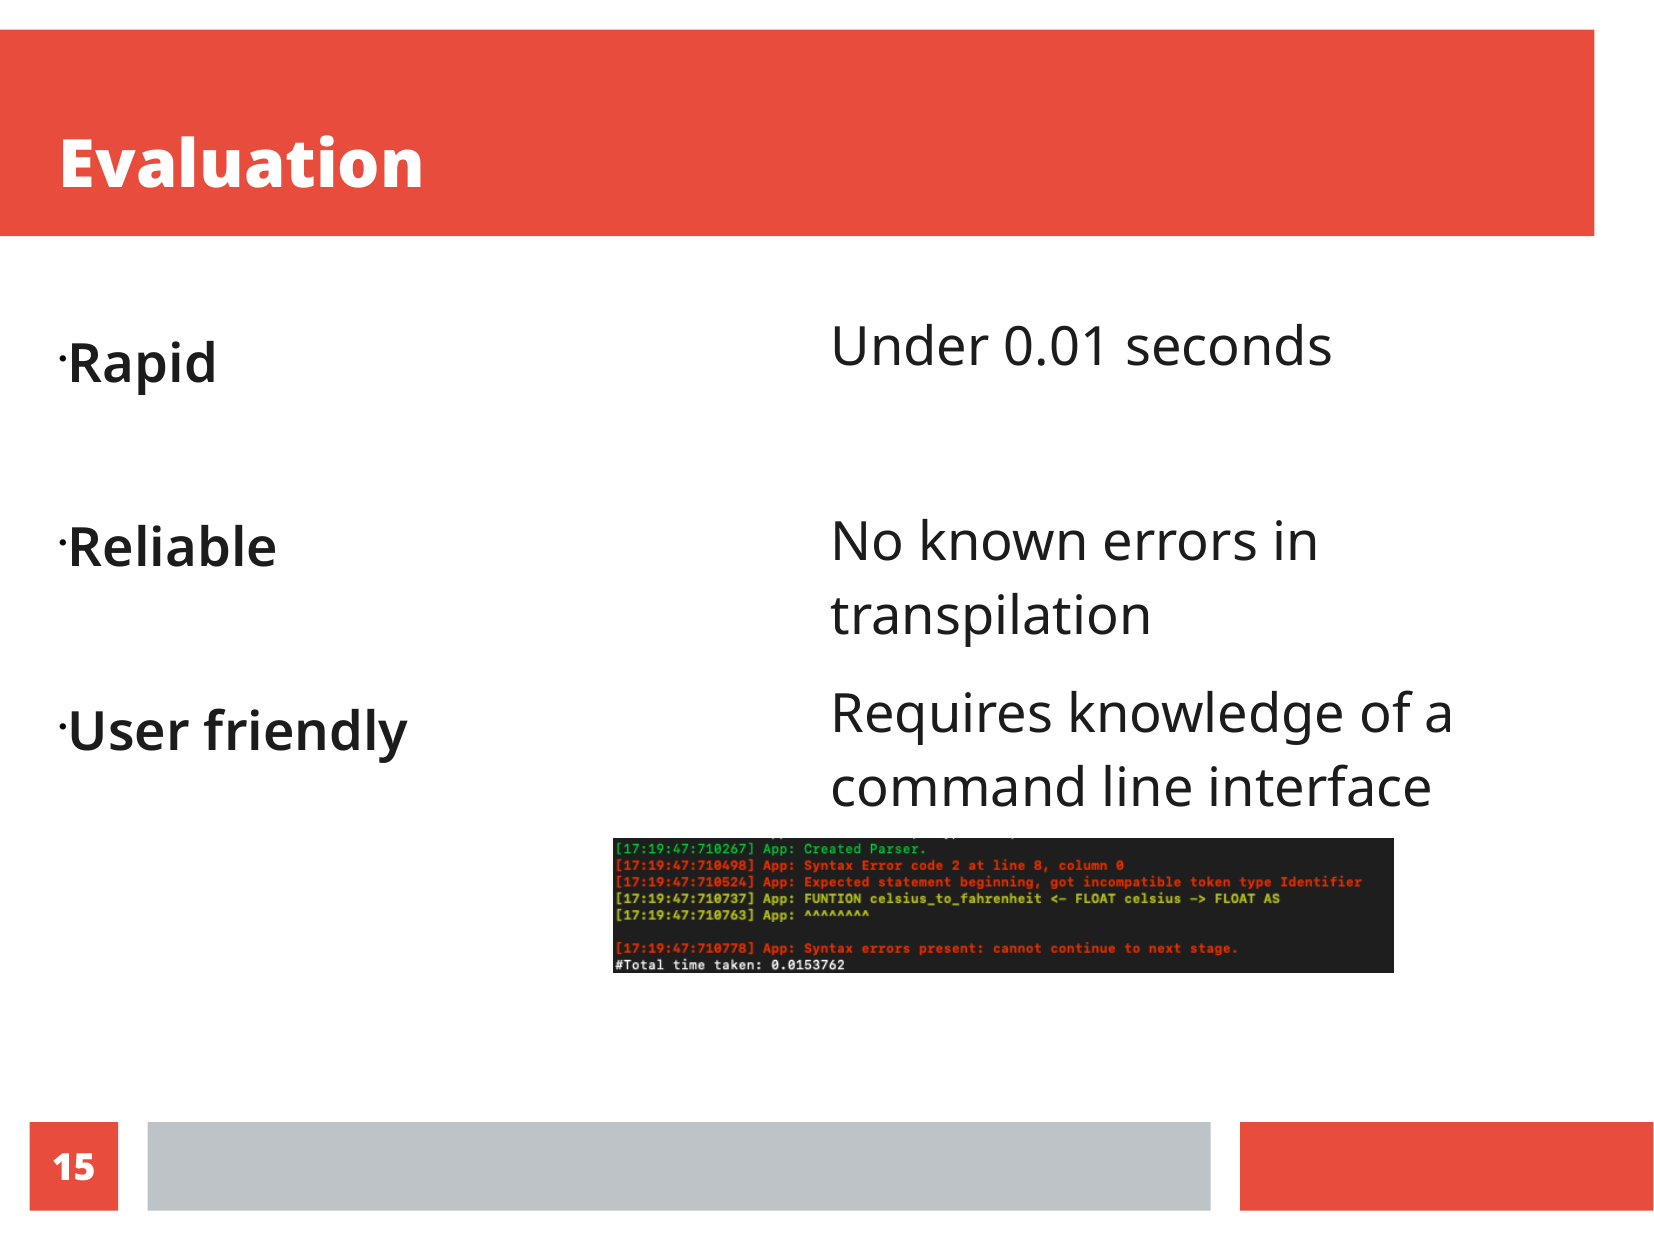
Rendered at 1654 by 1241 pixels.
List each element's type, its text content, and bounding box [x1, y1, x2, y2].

list Rapid Reliable User friendly [59, 324, 794, 1093]
picture [613, 838, 1394, 973]
title Evaluation [59, 59, 1595, 207]
list Under 0.01 seconds No known errors in transpilation Requires knowledge of a command line interface [830, 307, 1566, 1075]
